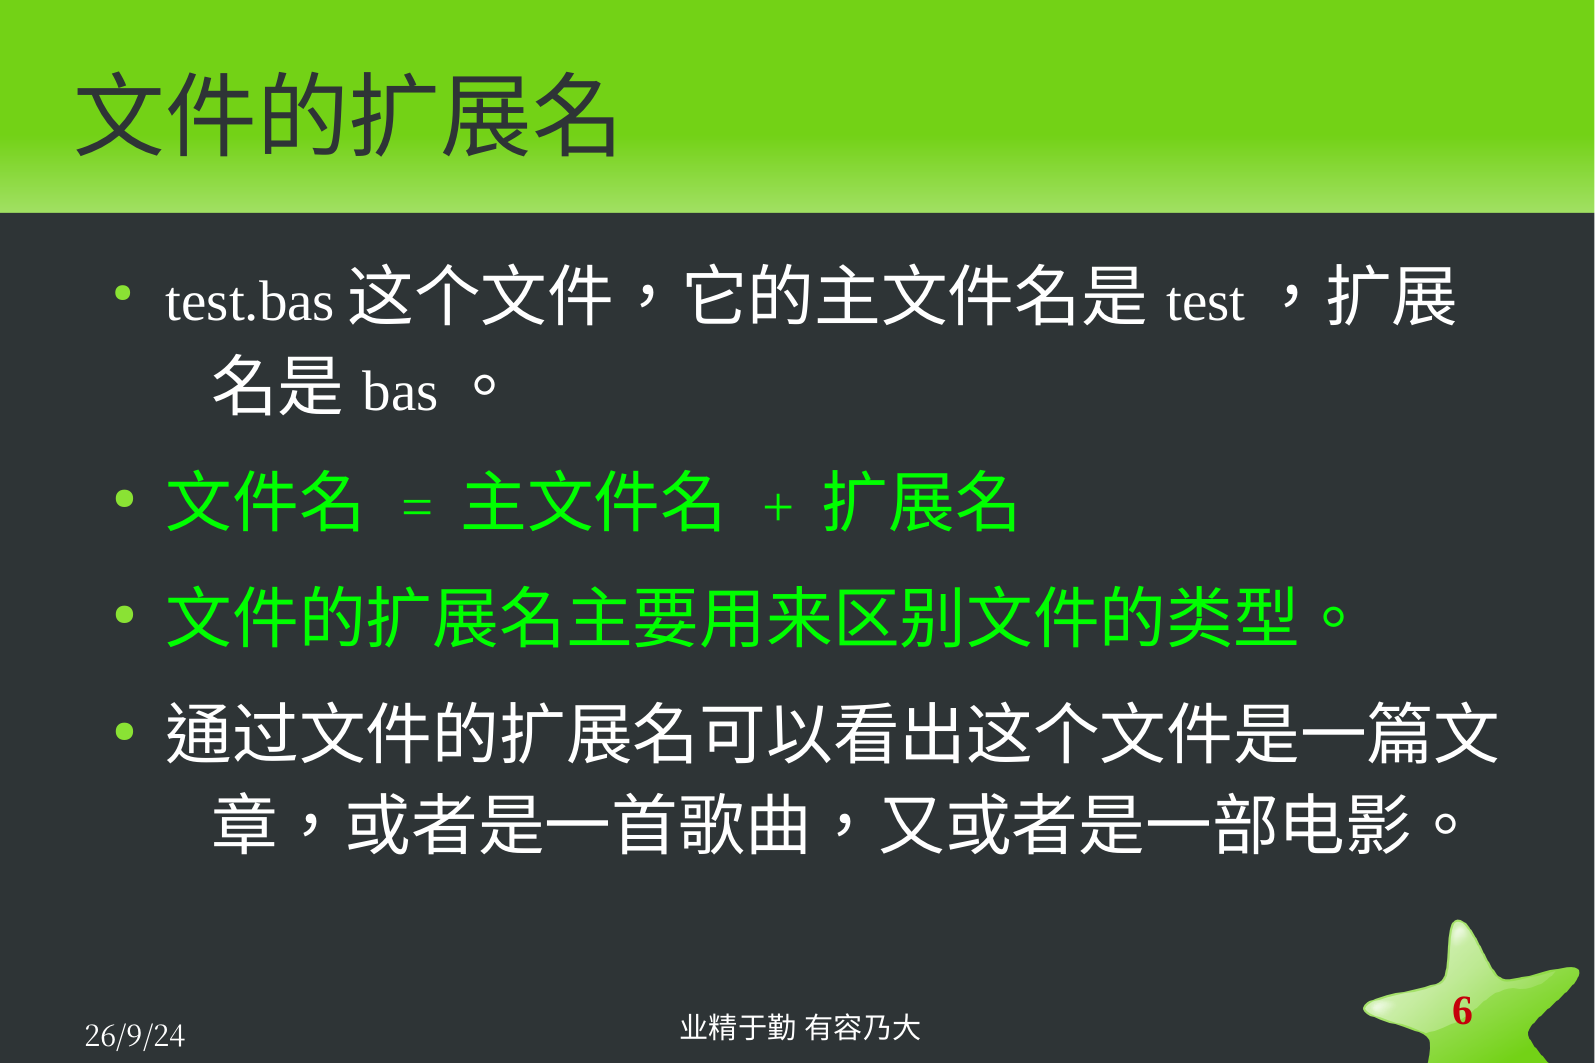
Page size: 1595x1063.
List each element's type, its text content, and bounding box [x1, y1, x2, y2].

list test.bas这个文件，它的主文件名是test，扩展名是bas。 文件名 = 主文件名 + 扩展名 文件的扩展名主要用来区别文件的类型。 通过文件的扩展名可以看出这个文件是一篇文章，或者是一首歌曲，又或者是一部电影。 [79, 248, 1515, 951]
title 文件的扩展名 [74, 24, 1510, 203]
picture [0, 0, 1595, 1063]
